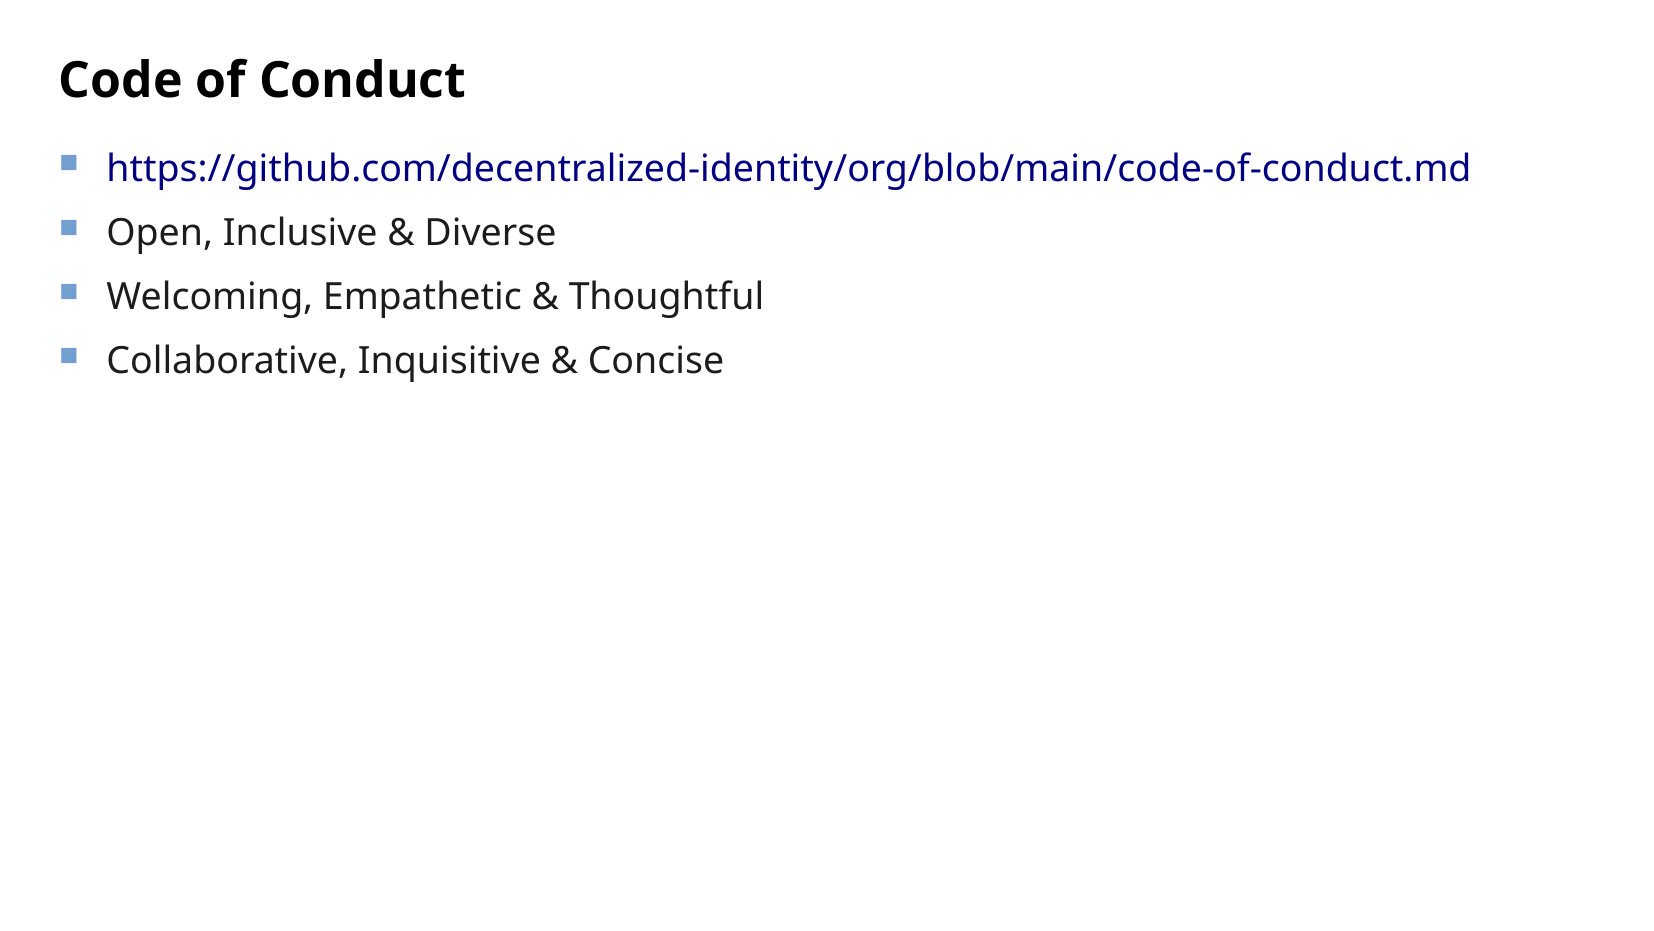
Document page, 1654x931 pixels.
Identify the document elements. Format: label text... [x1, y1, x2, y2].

title Code of Conduct [0, 44, 1595, 178]
list https://github.com/decentralized-identity/org/blob/main/code-of-conduct.md Open, Inclusive & Diverse Welcoming, Empathetic & Thoughtful Collaborative, Inquisitive & Concise [59, 141, 1583, 668]
